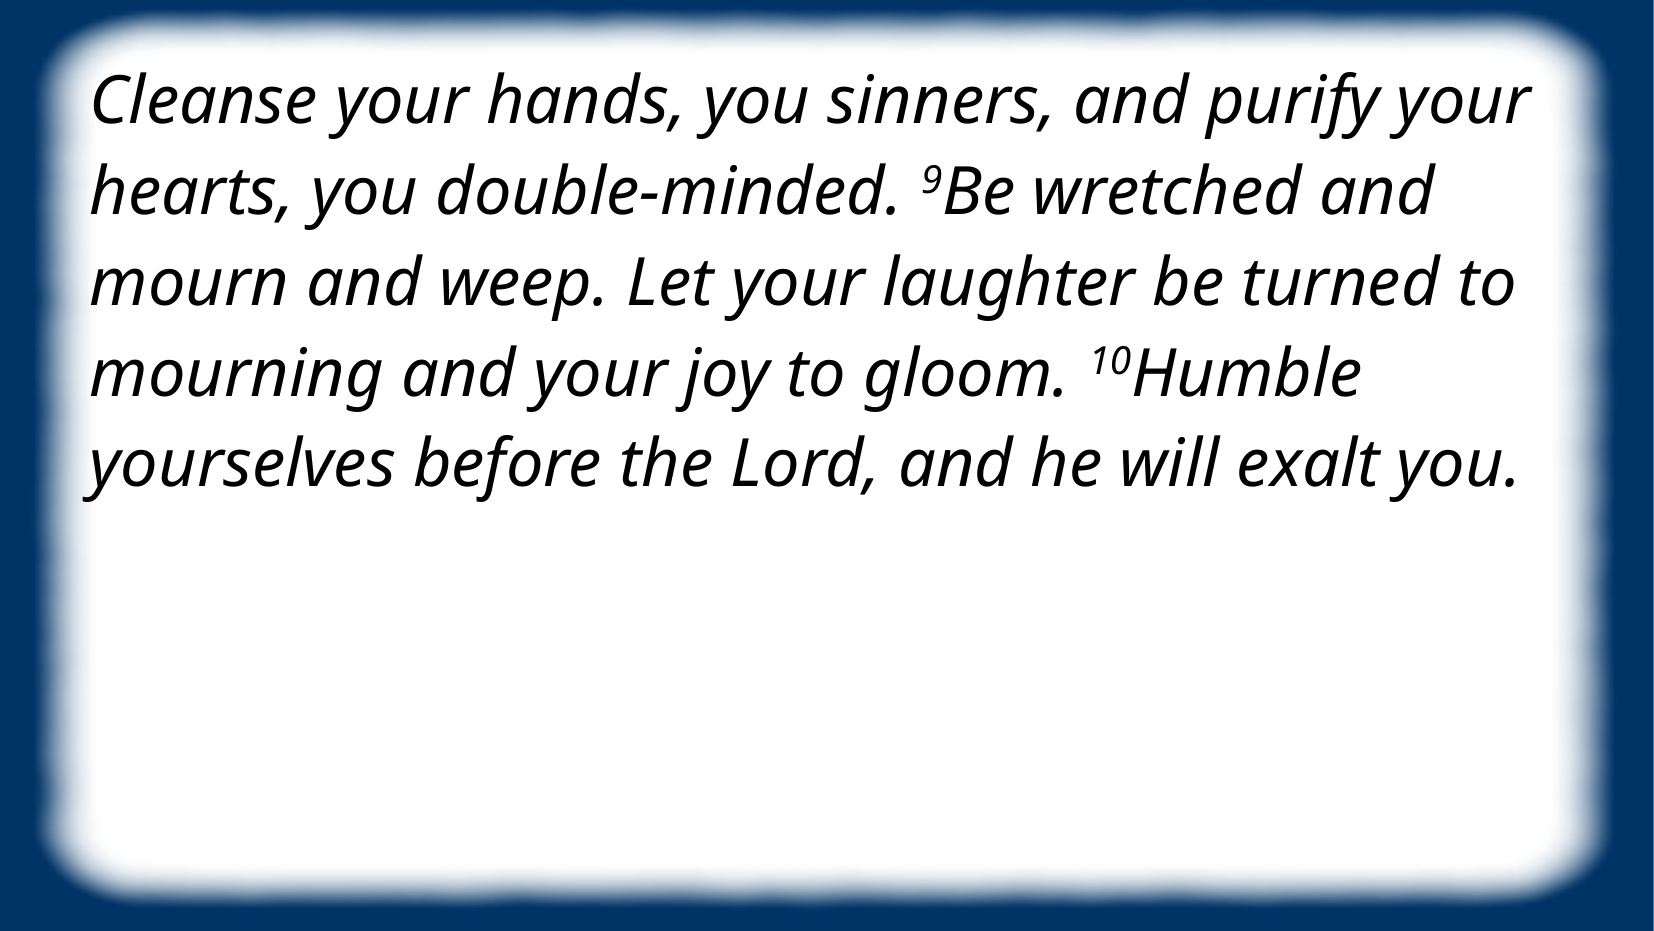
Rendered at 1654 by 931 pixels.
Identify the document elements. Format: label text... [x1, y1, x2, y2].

text_box Cleanse your hands, you sinners, and purify your hearts, you double-minded. 9Be wretched and mourn and weep. Let your laughter be turned to mourning and your joy to gloom. 10Humble yourselves before the Lord, and he will exalt you. [75, 45, 1576, 511]
picture [0, 0, 1654, 931]
